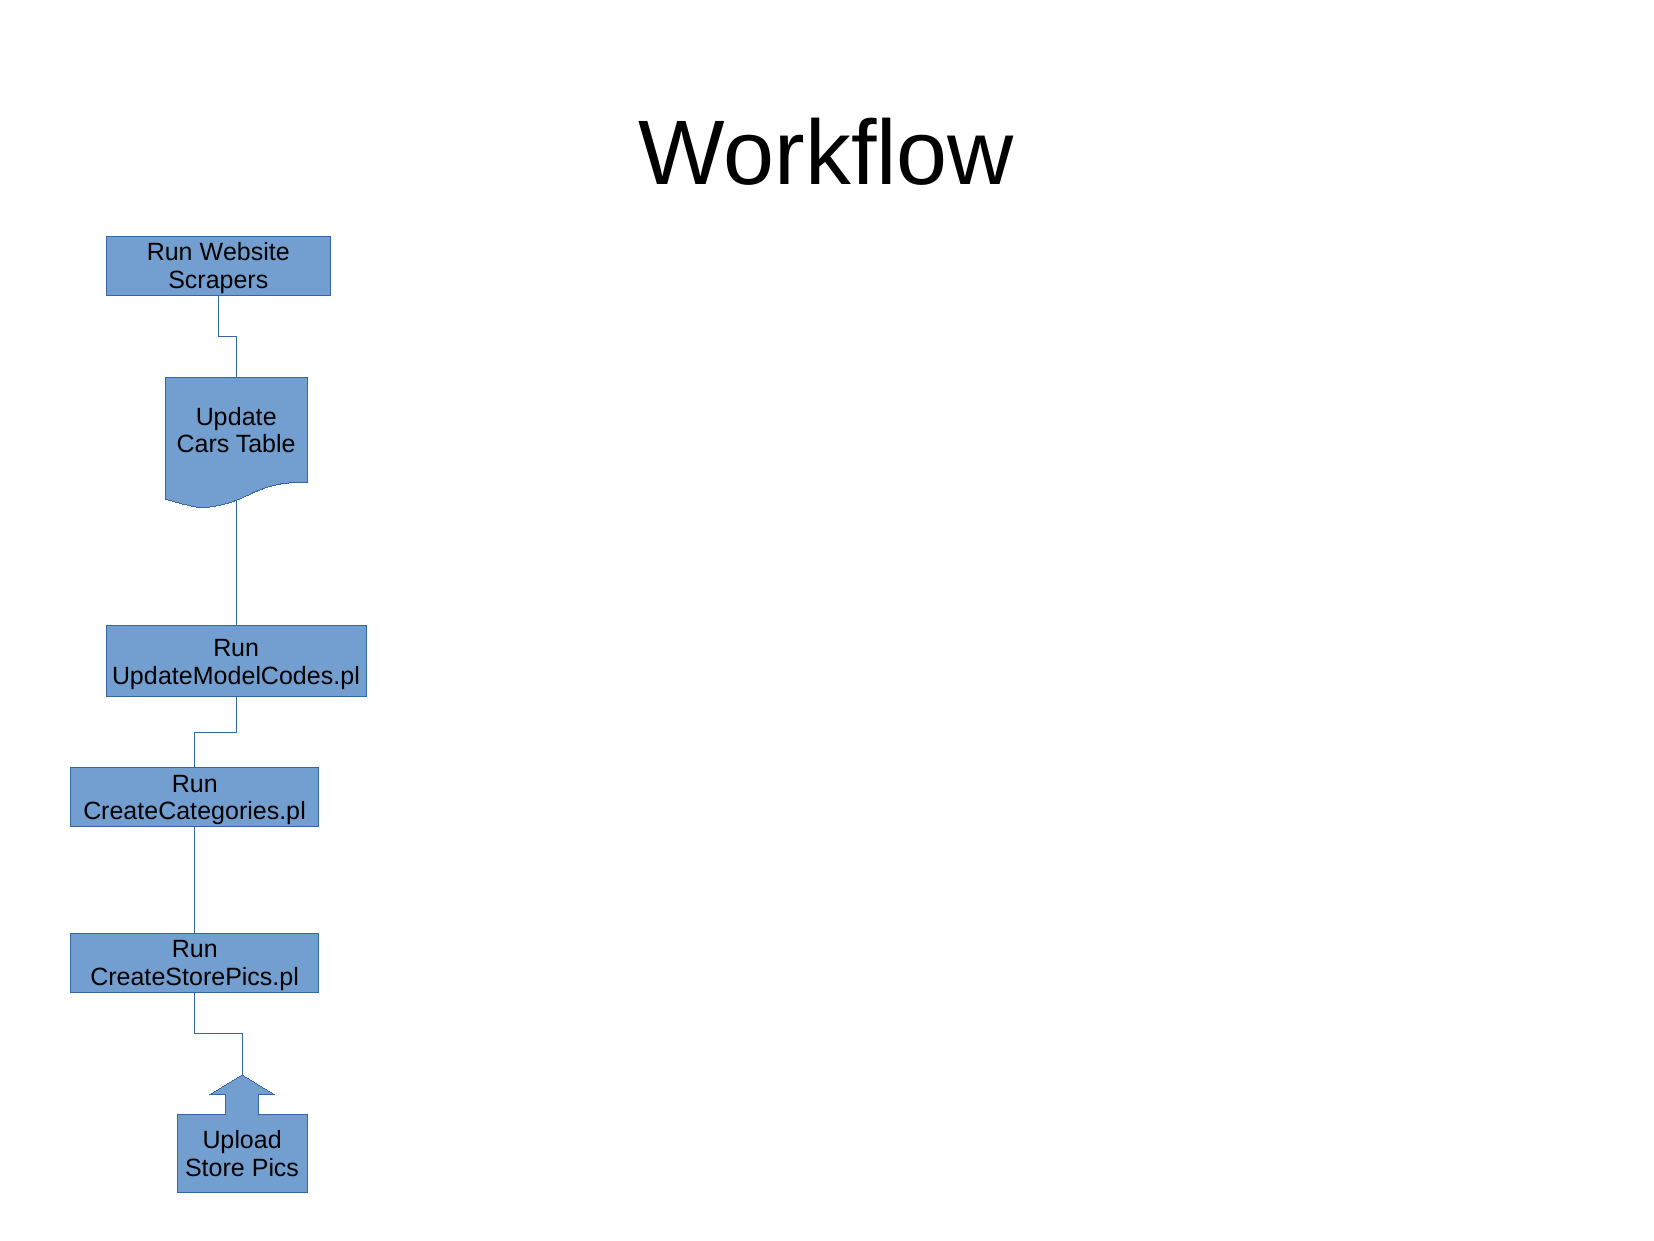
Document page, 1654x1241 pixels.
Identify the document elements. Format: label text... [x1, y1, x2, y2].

text_box Run CreateStorePics.pl [70, 933, 319, 993]
text_box Run CreateCategories.pl [70, 767, 319, 827]
text_box Run UpdateModelCodes.pl [106, 625, 367, 697]
text_box Update Cars Table [165, 377, 308, 508]
text_box Run Website Scrapers [106, 236, 331, 296]
title Workflow [82, 49, 1571, 257]
text_box Upload Store Pics [177, 1074, 308, 1193]
